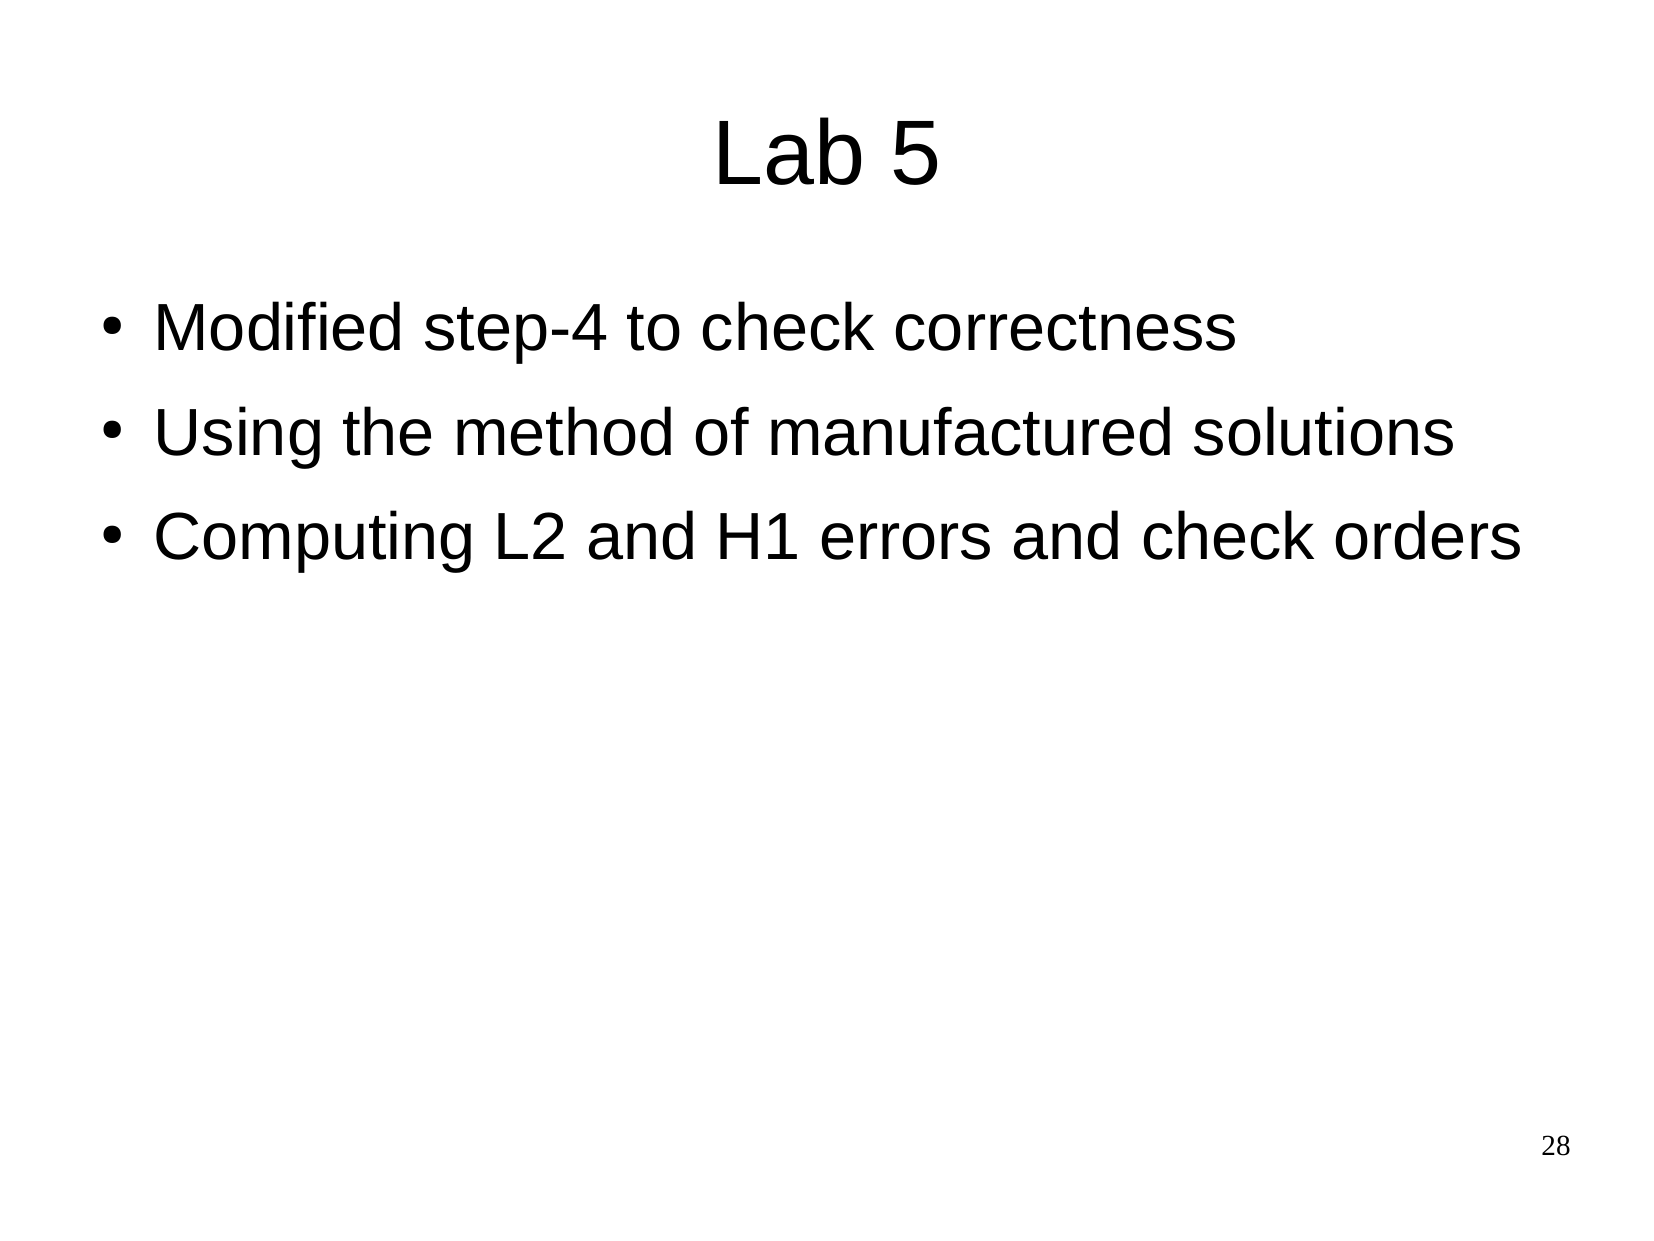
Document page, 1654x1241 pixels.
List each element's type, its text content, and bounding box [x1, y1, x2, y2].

list Modified step-4 to check correctness Using the method of manufactured solutions Computing L2 and H1 errors and check orders [82, 290, 1538, 1010]
title Lab 5 [82, 49, 1571, 257]
